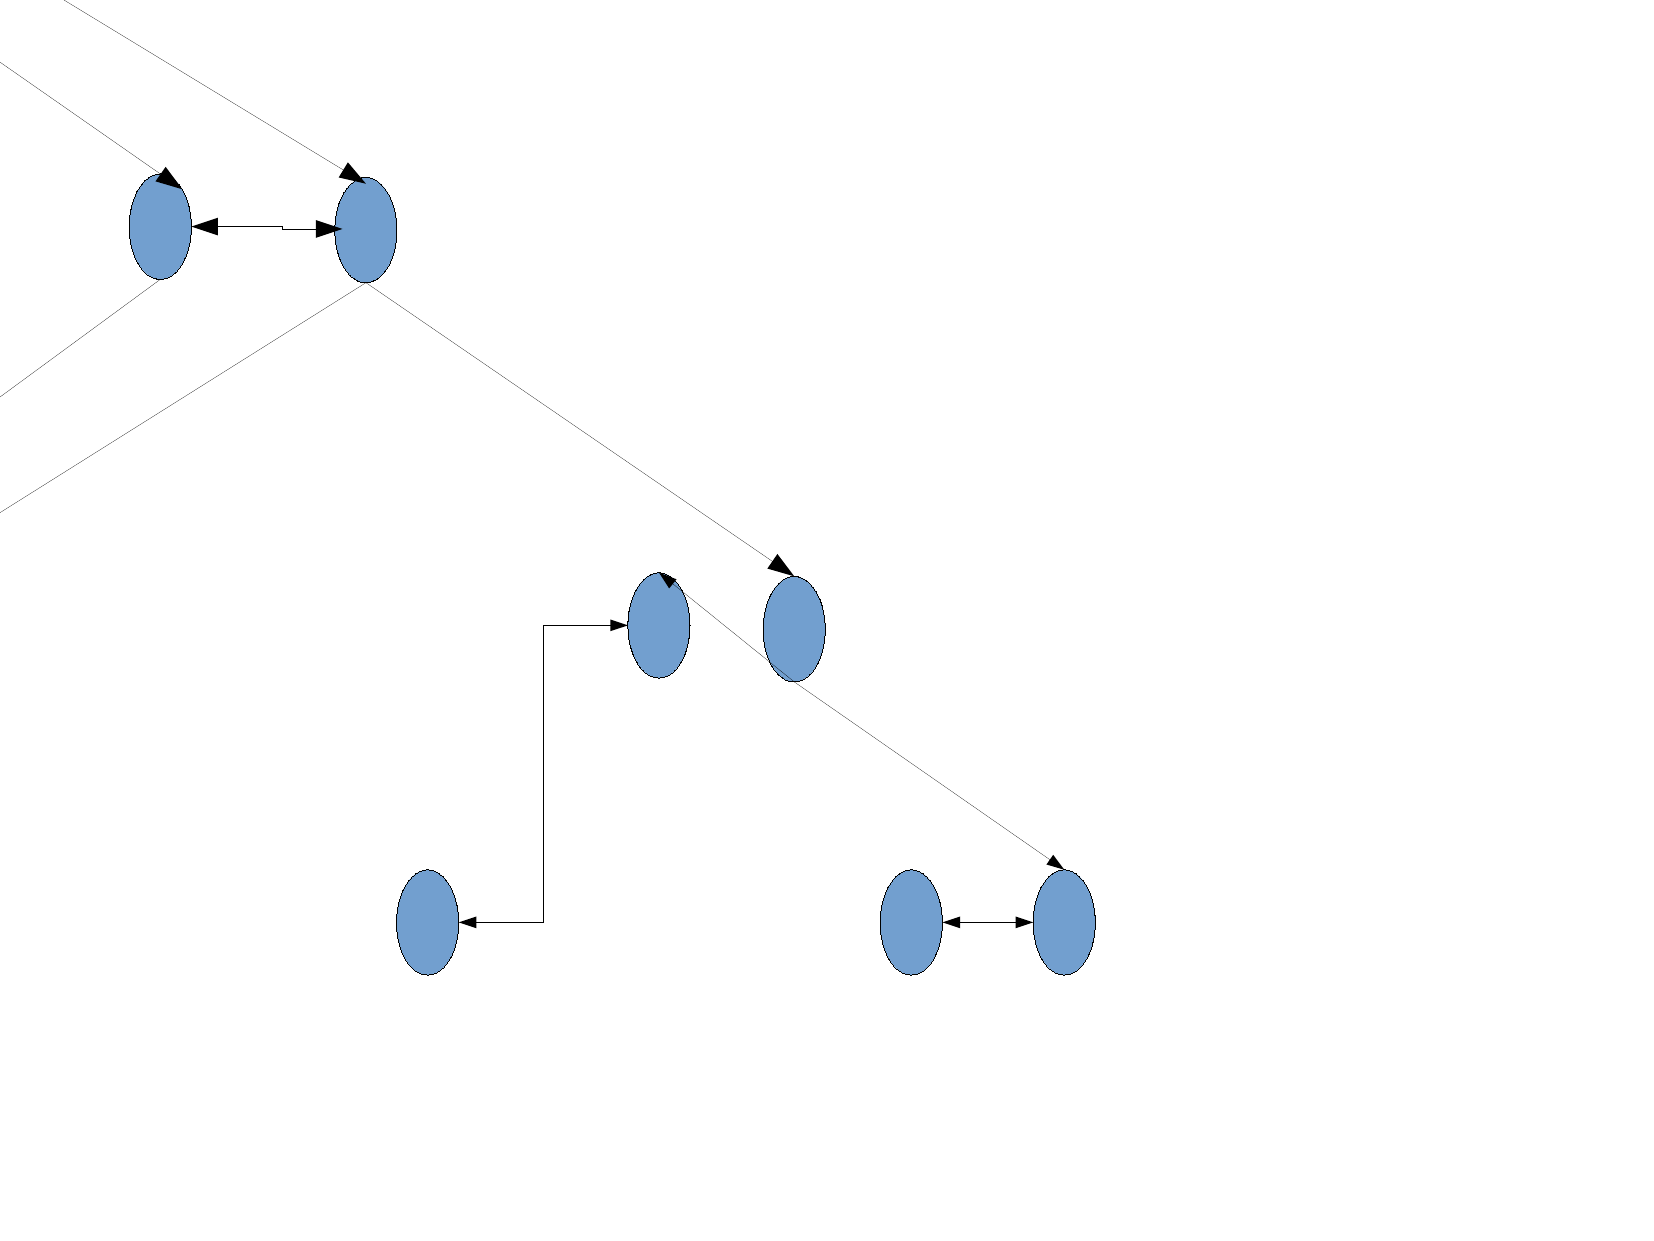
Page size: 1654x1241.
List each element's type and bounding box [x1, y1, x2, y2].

text_box [334, 177, 397, 283]
text_box [674, 581, 683, 591]
text_box [763, 576, 826, 682]
text_box [770, 664, 792, 682]
text_box [129, 174, 192, 280]
text_box [627, 572, 691, 679]
text_box [880, 869, 943, 976]
text_box [396, 869, 459, 976]
text_box [1033, 869, 1096, 976]
